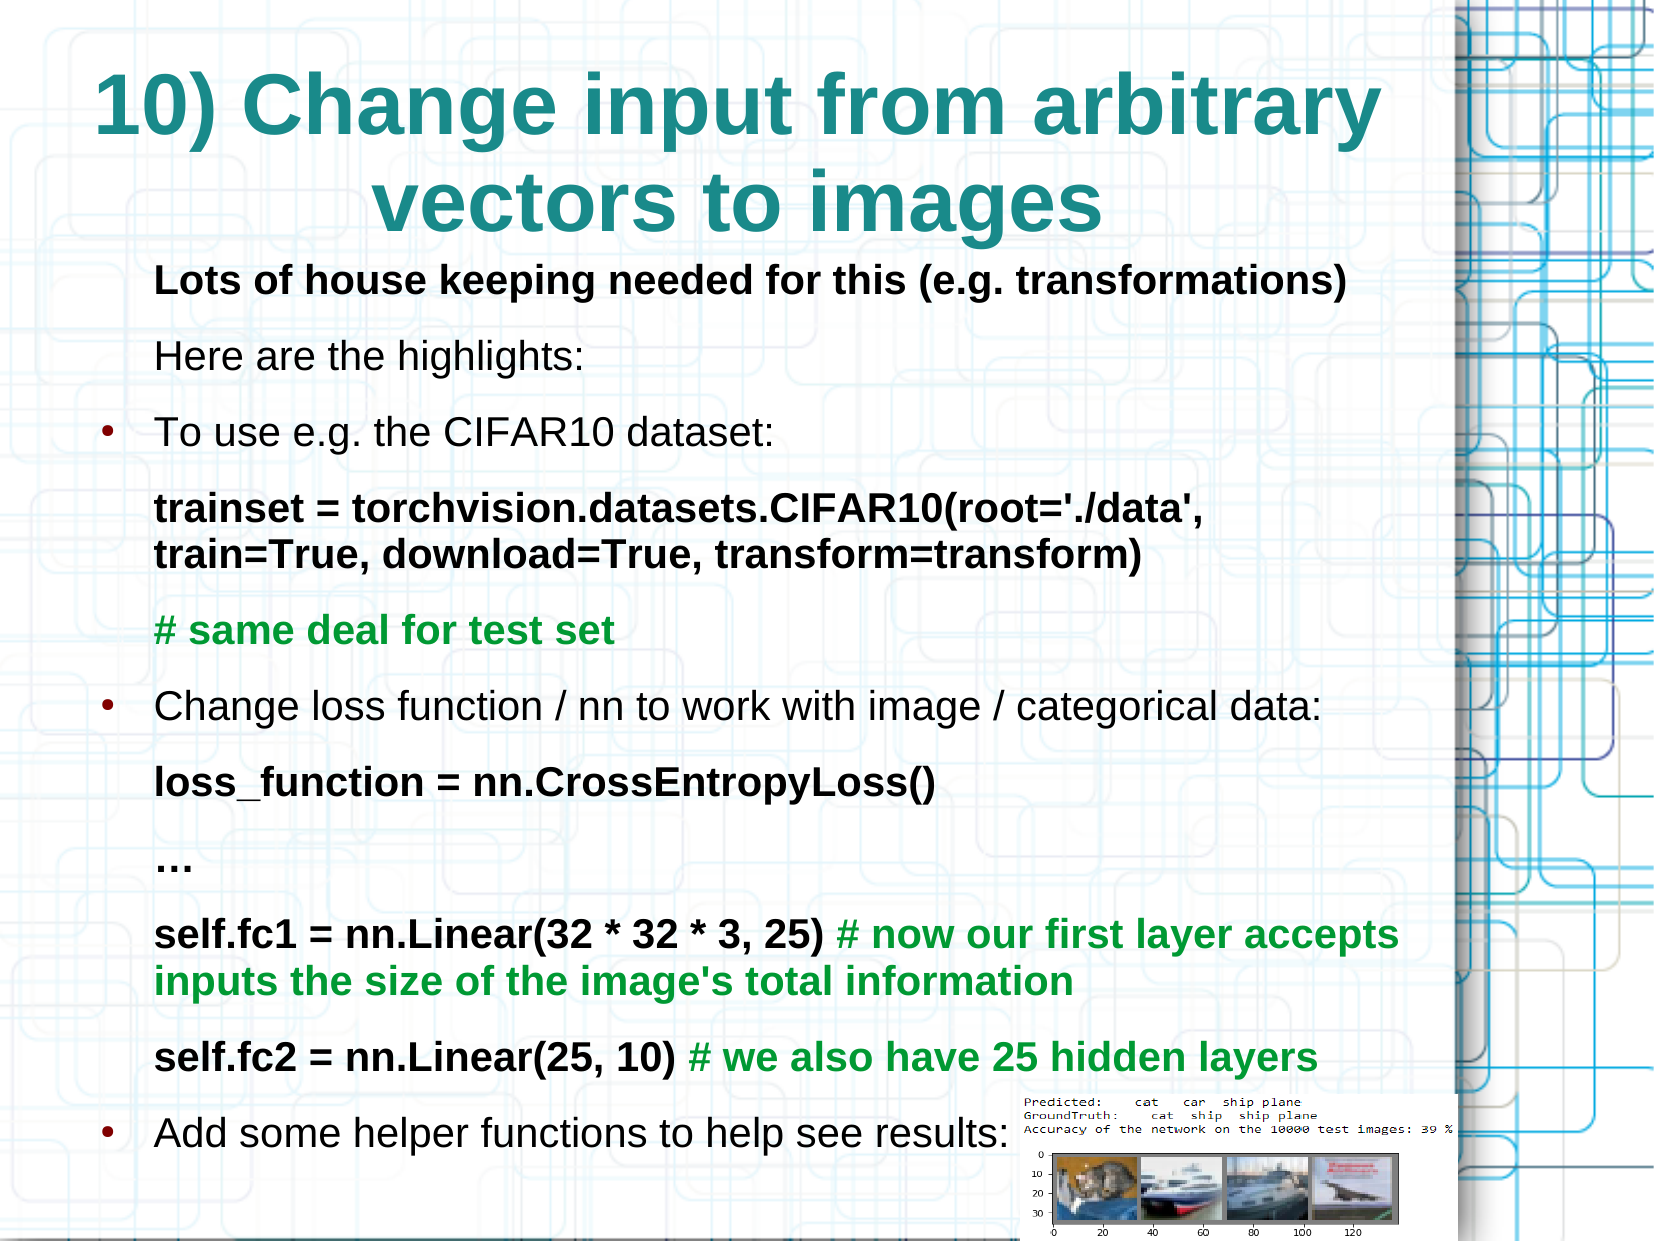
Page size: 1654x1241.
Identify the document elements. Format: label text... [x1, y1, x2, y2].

picture [0, 0, 1654, 1241]
title 10) Change input from arbitrary vectors to images [59, 49, 1418, 257]
list Lots of house keeping needed for this (e.g. transformations) Here are the highlights: To use e.g. the CIFAR10 dataset: trainset = torchvision.datasets.CIFAR10(root='./data', train=True, download=True, transform=transform) # same deal for test set Change loss function / nn to work with image / categorical data: loss_function = nn.CrossEntropyLoss() … self.fc1 = nn.Linear(32 * 32 * 3, 25) # now our first layer accepts inputs the size of the image's total information self.fc2 = nn.Linear(25, 10) # we also have 25 hidden layers Add some helper functions to help see results: [82, 256, 1418, 1241]
